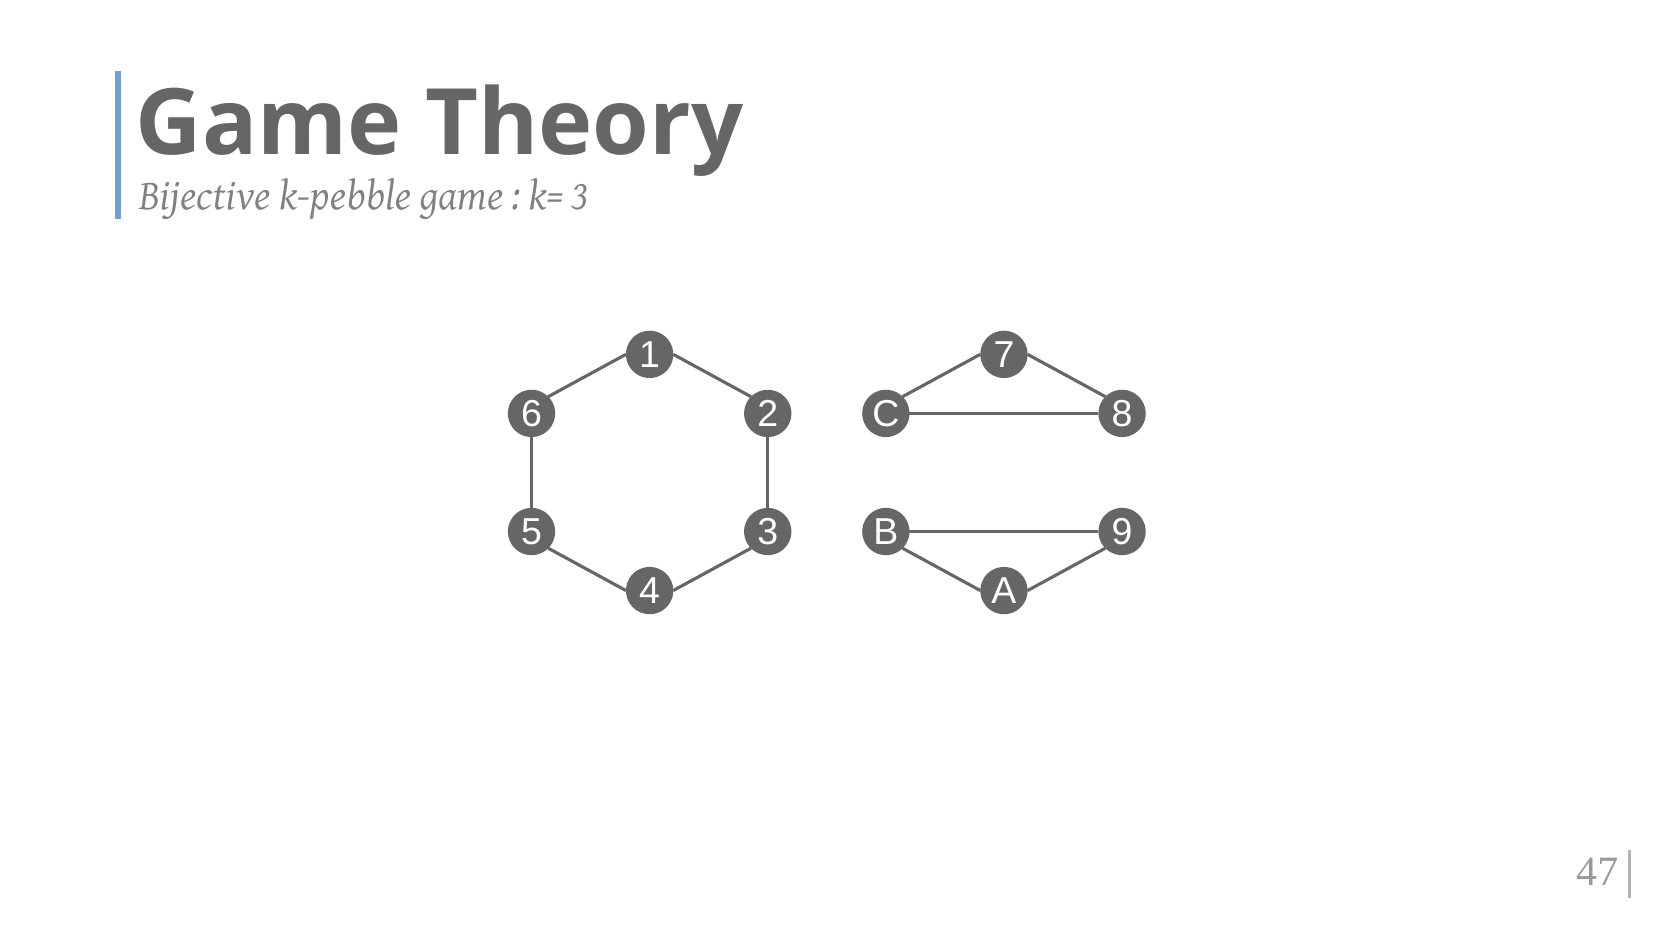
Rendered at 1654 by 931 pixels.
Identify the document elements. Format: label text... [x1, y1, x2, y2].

text_box 5 [507, 507, 556, 556]
text_box 9 [1098, 507, 1146, 556]
text_box A [980, 566, 1028, 615]
text_box 7 [980, 330, 1028, 379]
text_box B [862, 507, 910, 556]
text_box 1 [626, 330, 674, 379]
text_box 3 [744, 507, 792, 556]
text_box 6 [507, 389, 556, 437]
text_box 2 [744, 389, 792, 437]
text_box C [862, 389, 910, 438]
text_box Bijective k-pebble game : k= 3 [124, 165, 721, 229]
text_box 4 [626, 566, 674, 615]
text_box 8 [1098, 389, 1146, 438]
title Game Theory [135, 60, 1601, 178]
